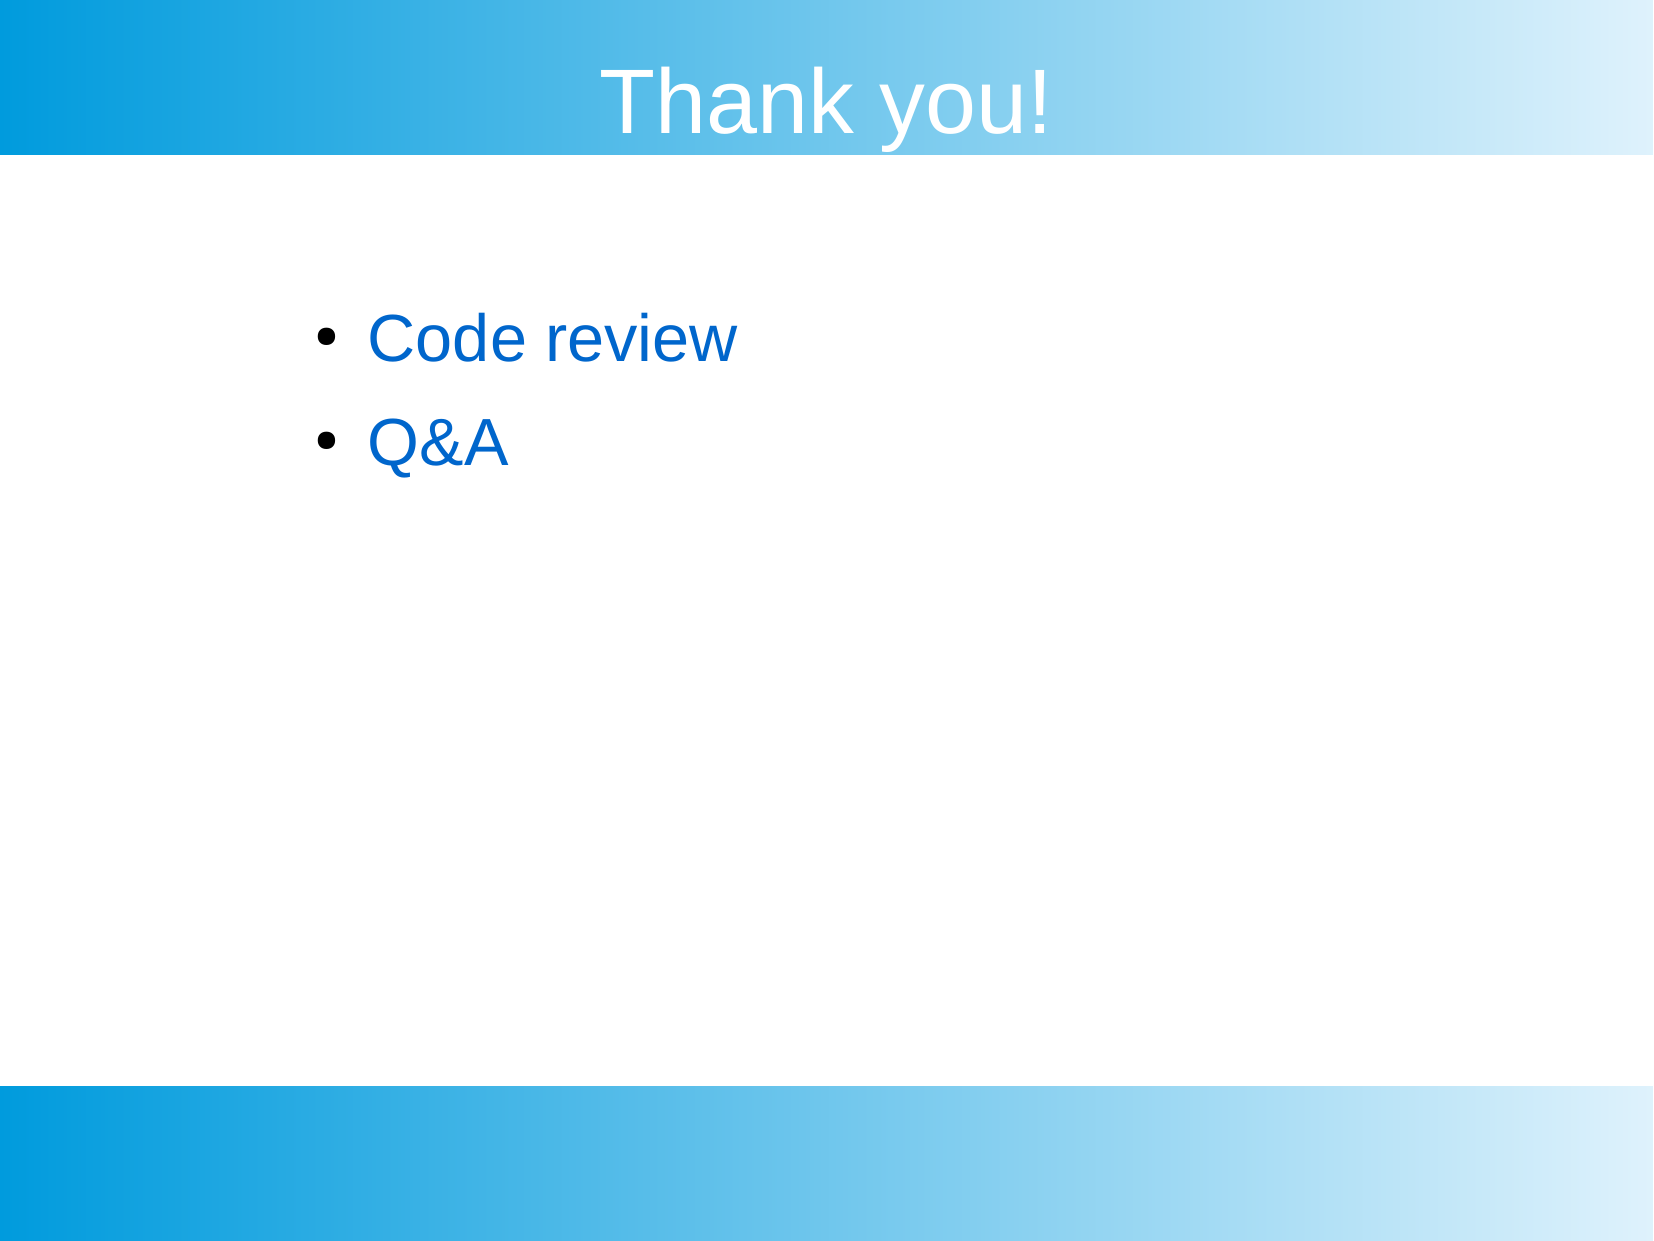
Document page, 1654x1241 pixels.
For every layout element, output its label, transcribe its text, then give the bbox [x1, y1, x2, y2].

list Code review Q&A [296, 300, 1081, 646]
title Thank you! [82, 49, 1571, 155]
